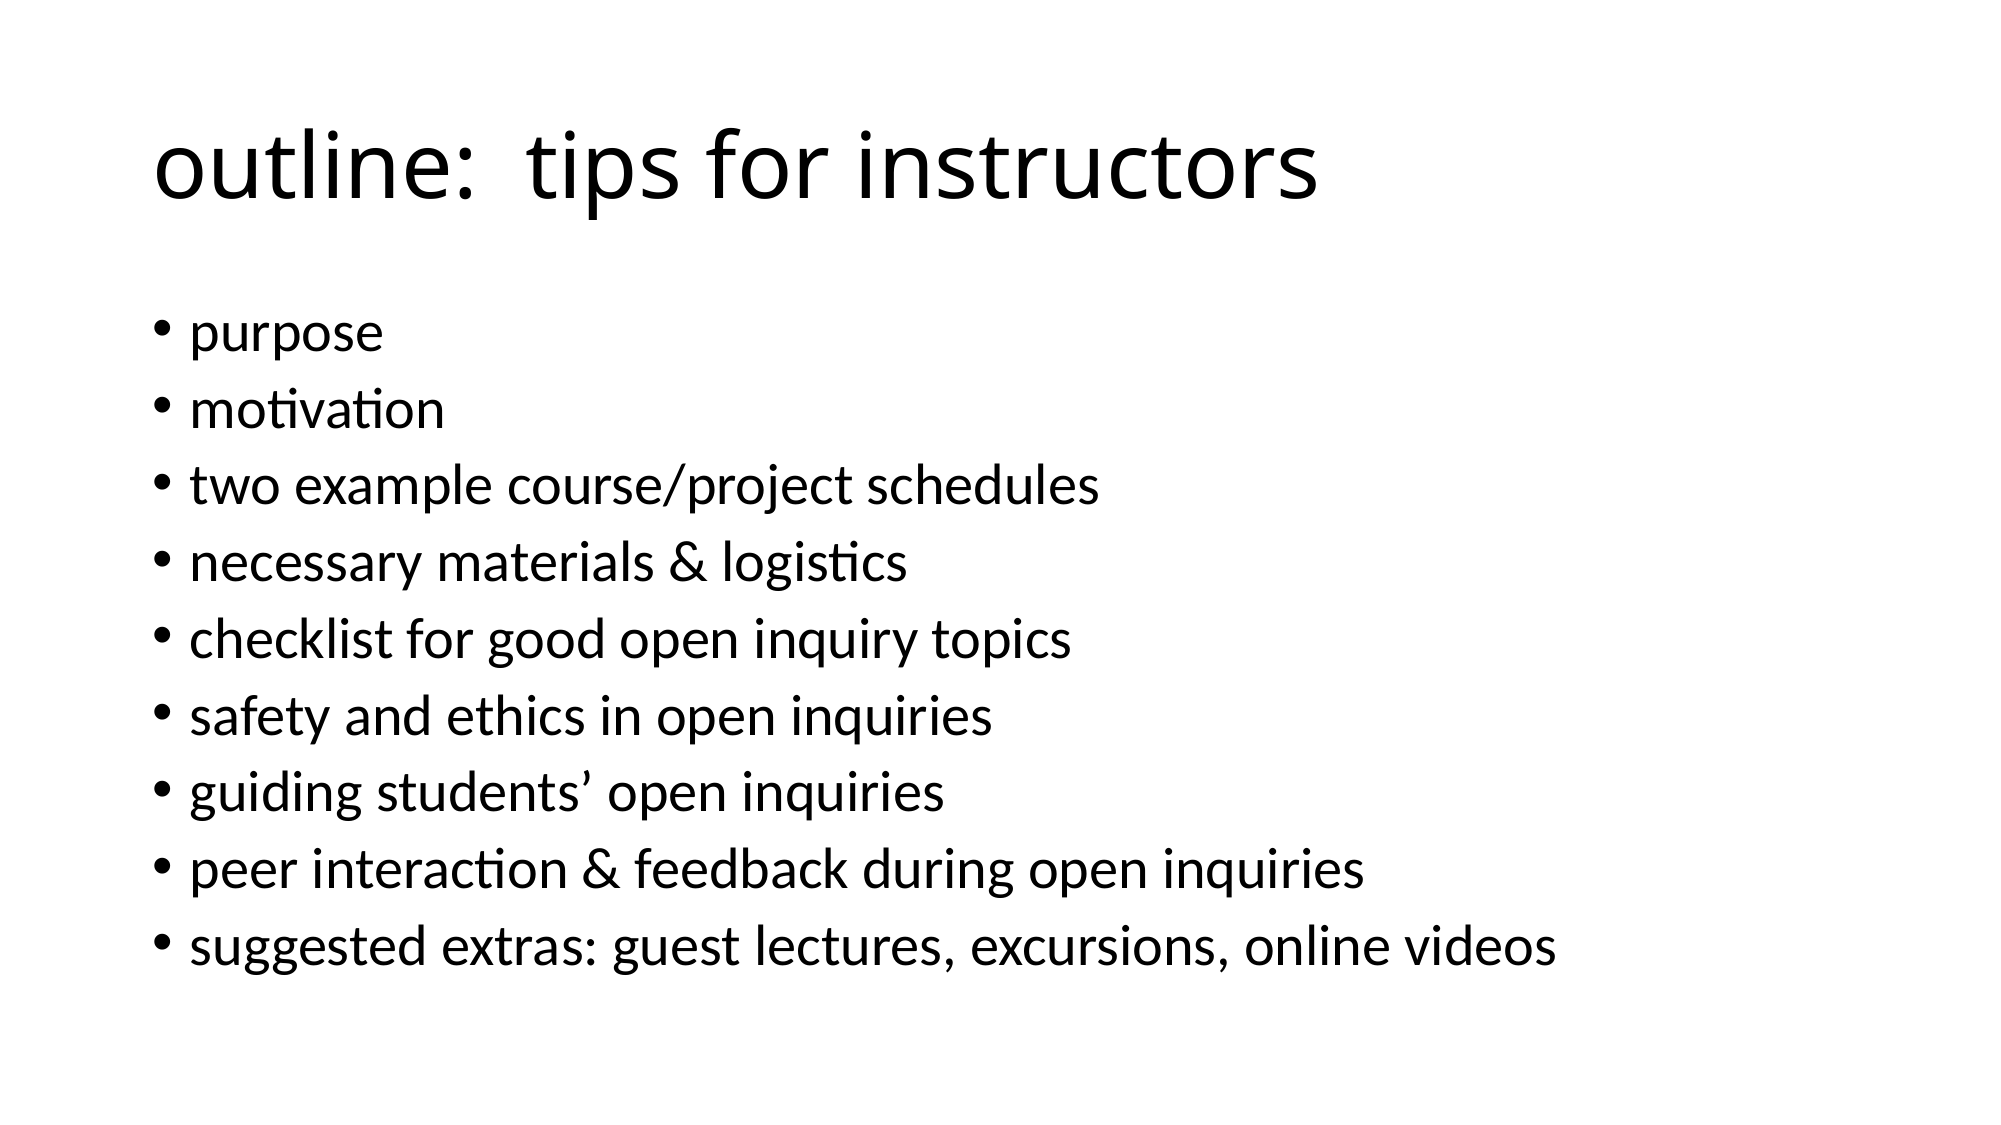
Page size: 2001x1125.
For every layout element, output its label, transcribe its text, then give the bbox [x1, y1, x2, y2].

title outline: tips for instructors [137, 59, 1863, 278]
list purpose motivation two example course/project schedules necessary materials & logistics checklist for good open inquiry topics safety and ethics in open inquiries guiding students’ open inquiries peer interaction & feedback during open inquiries suggested extras: guest lectures, excursions, online videos [137, 299, 1863, 1014]
